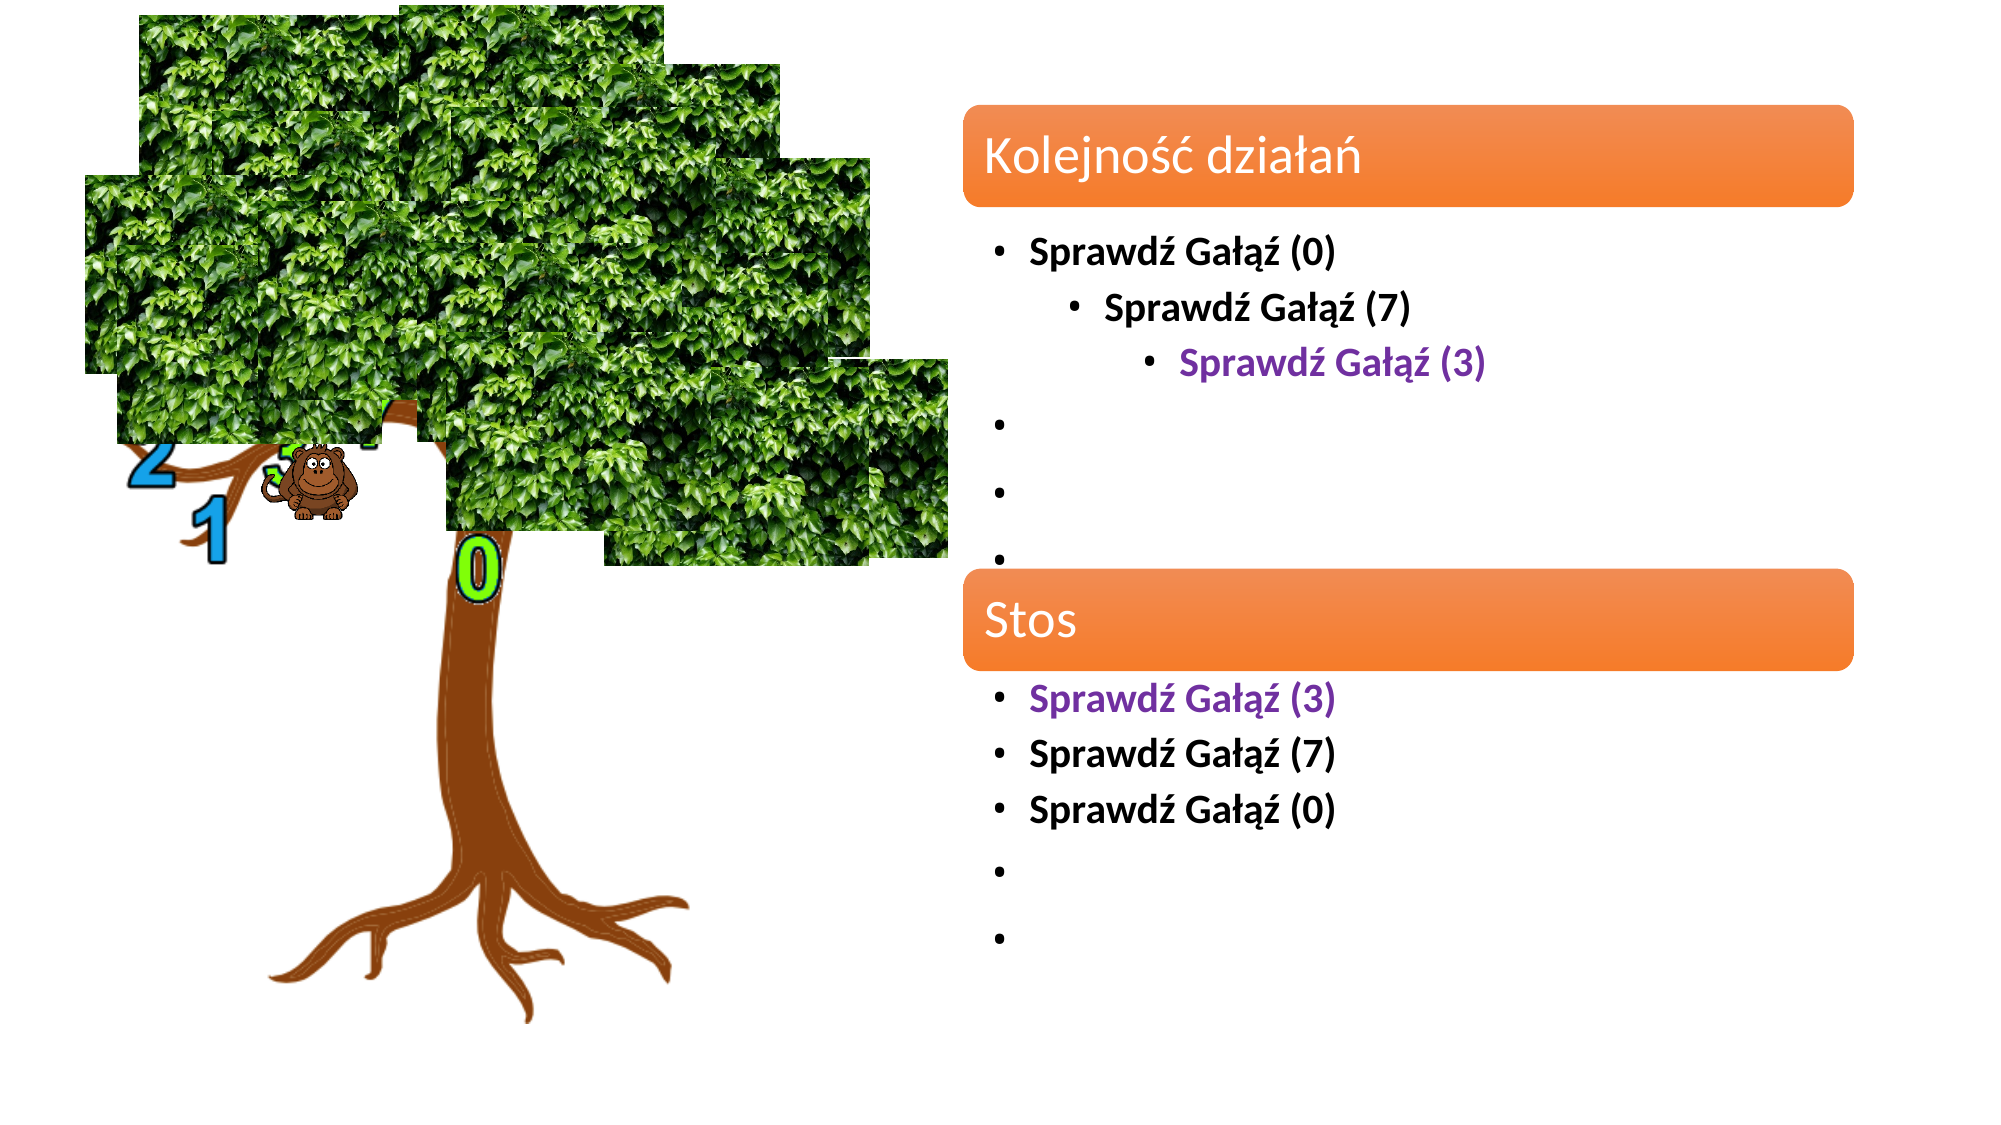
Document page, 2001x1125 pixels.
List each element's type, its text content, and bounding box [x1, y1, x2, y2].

picture [85, 5, 948, 1024]
text_box Sprawdź Gałąź (3) Sprawdź Gałąź (7) Sprawdź Gałąź (0) [963, 671, 1854, 954]
text_box Stos [963, 568, 1854, 671]
text_box Sprawdź Gałąź (0) Sprawdź Gałąź (7) Sprawdź Gałąź (3) [963, 224, 1854, 569]
text_box Kolejność działań [963, 104, 1854, 208]
